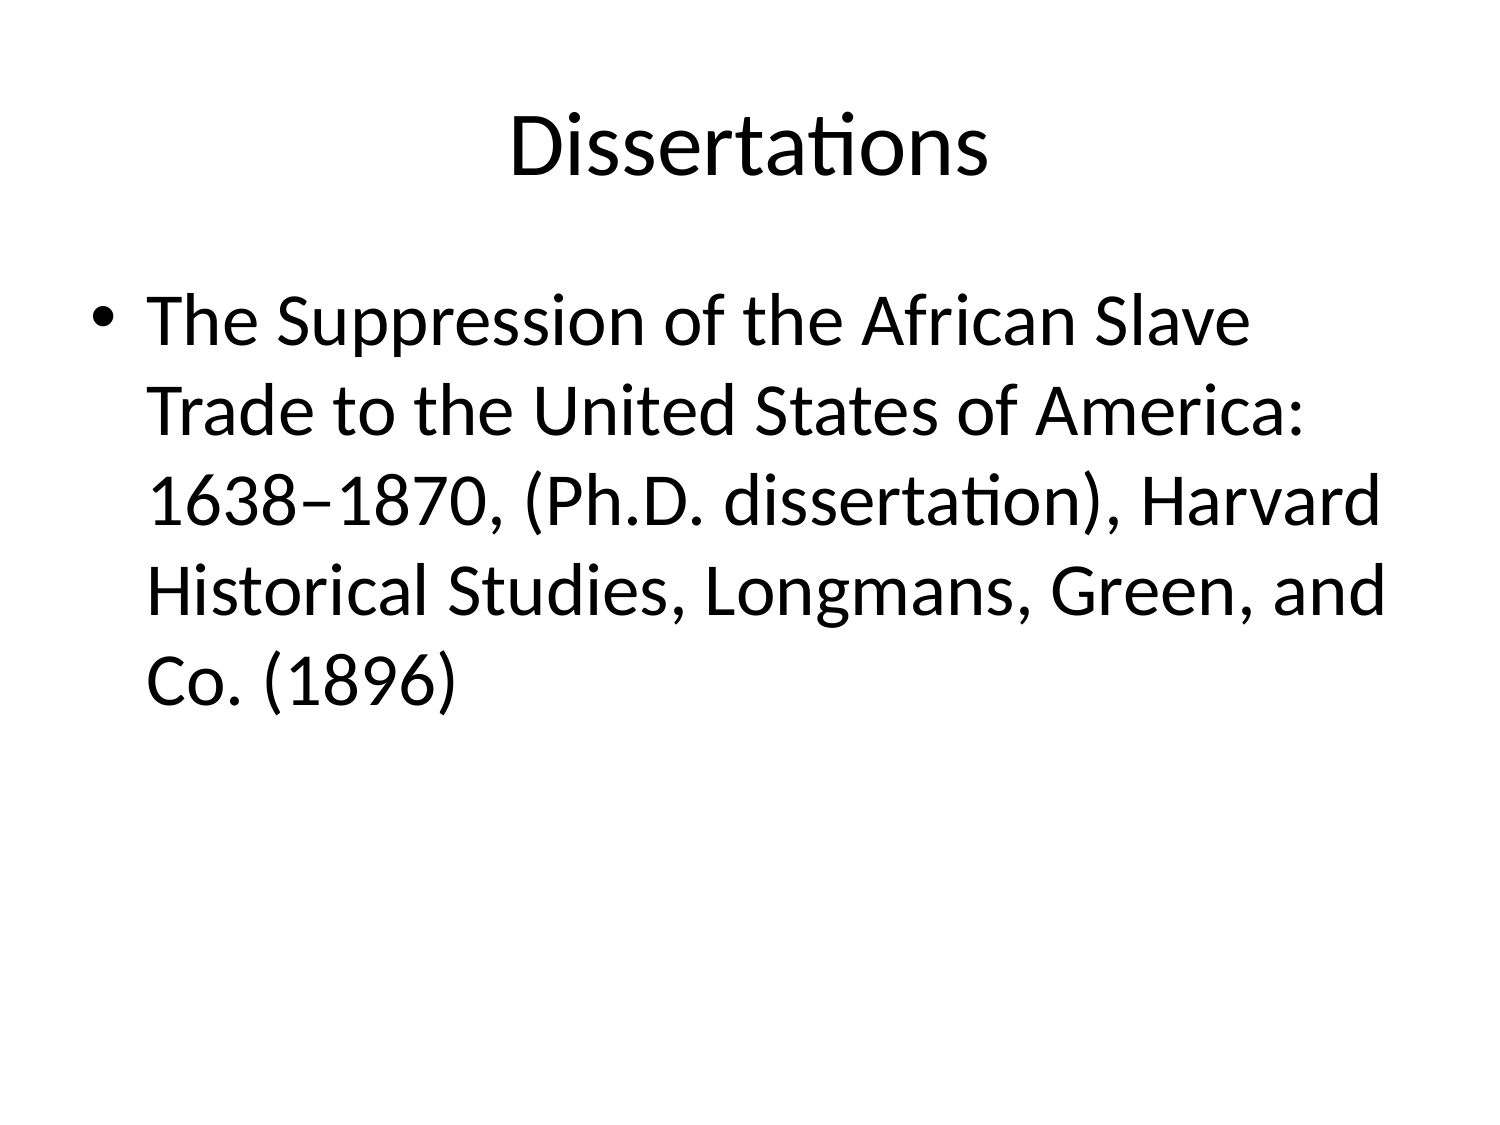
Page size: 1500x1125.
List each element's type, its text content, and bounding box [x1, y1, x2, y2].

title Dissertations [75, 45, 1425, 233]
list The Suppression of the African Slave Trade to the United States of America: 1638–1870, (Ph.D. dissertation), Harvard Historical Studies, Longmans, Green, and Co. (1896) [75, 262, 1425, 1005]
